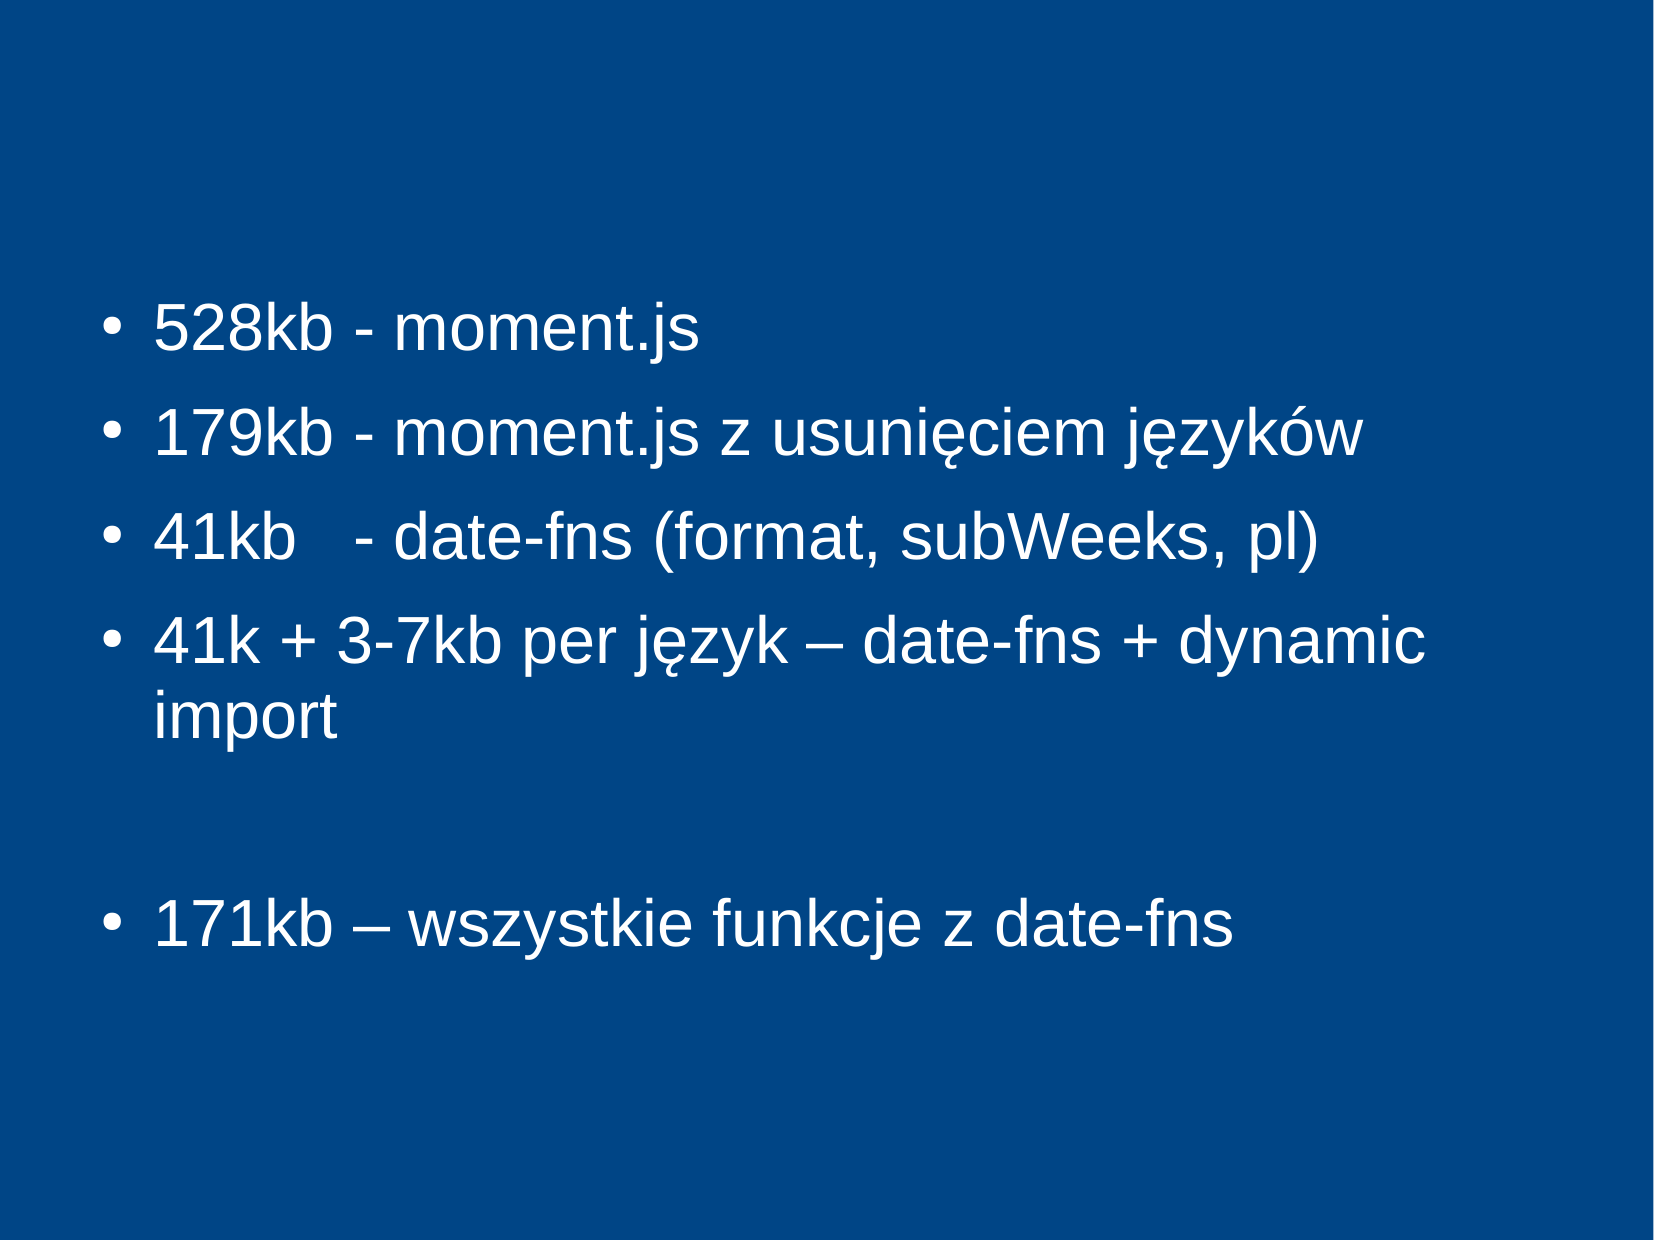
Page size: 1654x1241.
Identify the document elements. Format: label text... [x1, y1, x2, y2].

list 528kb - moment.js 179kb - moment.js z usunięciem języków 41kb - date-fns (format, subWeeks, pl) 41k + 3-7kb per język – date-fns + dynamic import 171kb – wszystkie funkcje z date-fns [82, 290, 1571, 1010]
